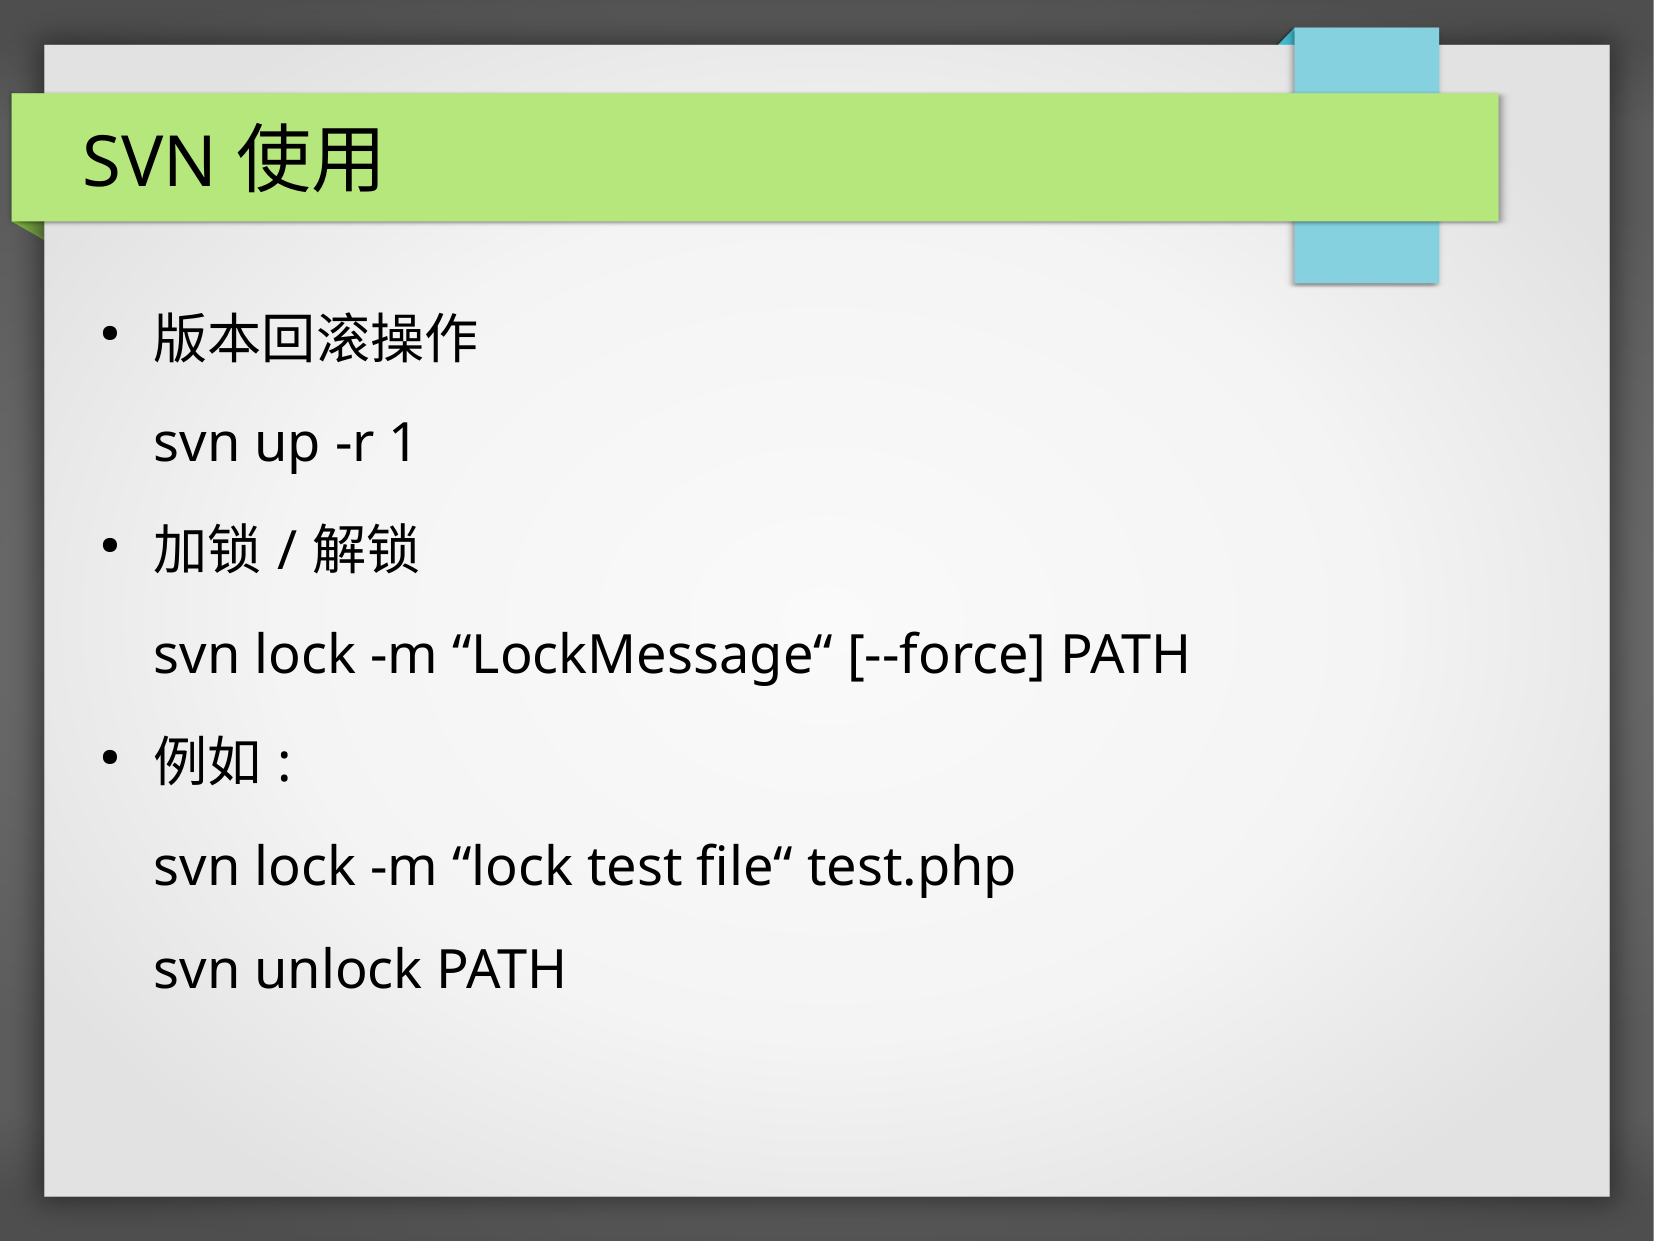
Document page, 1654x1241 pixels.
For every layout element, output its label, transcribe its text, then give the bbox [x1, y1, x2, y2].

title SVN使用 [82, 94, 1264, 213]
picture [0, 0, 1654, 1241]
list 版本回滚操作 svn up -r 1 加锁/解锁 svn lock -m “LockMessage“ [--force] PATH 例如: svn lock -m “lock test file“ test.php svn unlock PATH [82, 295, 1571, 1015]
